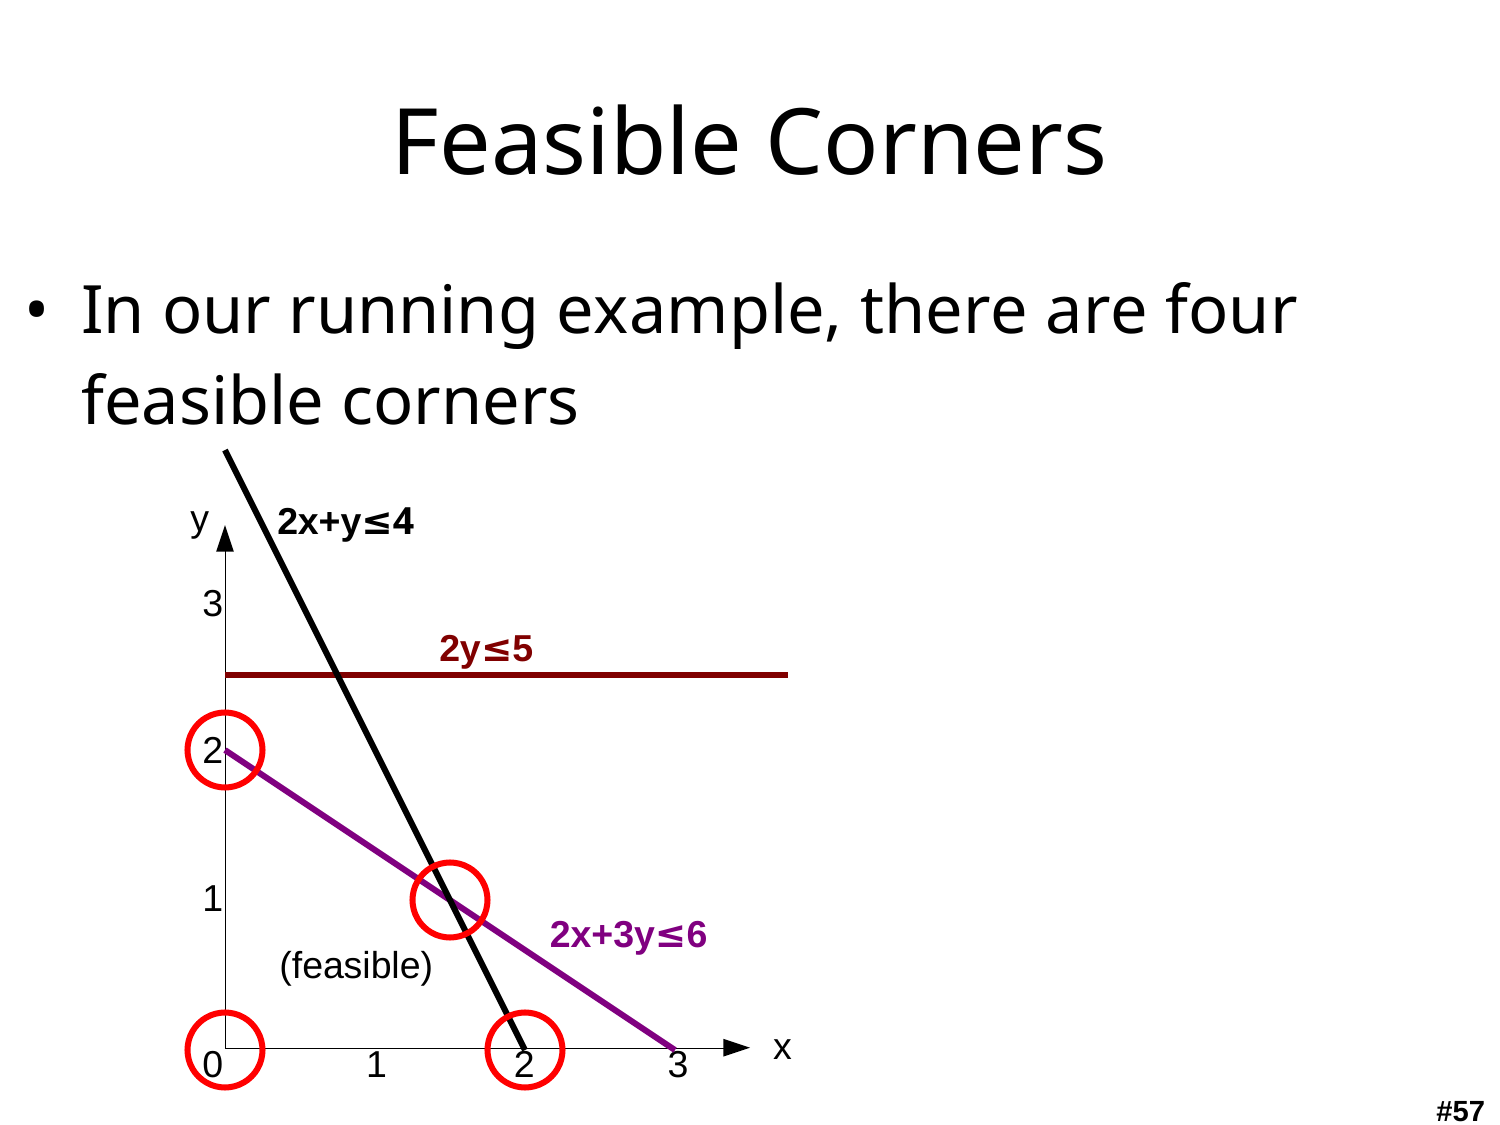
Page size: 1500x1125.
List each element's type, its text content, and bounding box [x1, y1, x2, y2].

text_box 2 [187, 722, 194, 733]
text_box x [758, 1018, 807, 1075]
text_box 2 [499, 1036, 550, 1084]
title Feasible Corners [24, 45, 1476, 233]
text_box y [175, 490, 225, 547]
text_box 2 [187, 767, 196, 780]
text_box 1 [351, 1036, 402, 1094]
text_box 2x+3y≤6 [535, 900, 713, 959]
text_box 0 [187, 1067, 238, 1093]
list In our running example, there are four feasible corners [24, 262, 1476, 1101]
text_box 3 [652, 1036, 704, 1094]
text_box 2y≤5 [424, 613, 539, 673]
text_box 2x+y≤4 [262, 487, 421, 546]
text_box (feasible) [264, 937, 449, 995]
text_box 0 [191, 1035, 238, 1084]
text_box 3 [187, 574, 238, 632]
text_box 2 [499, 1082, 550, 1094]
text_box 1 [187, 870, 238, 928]
text_box 2 [191, 722, 238, 780]
